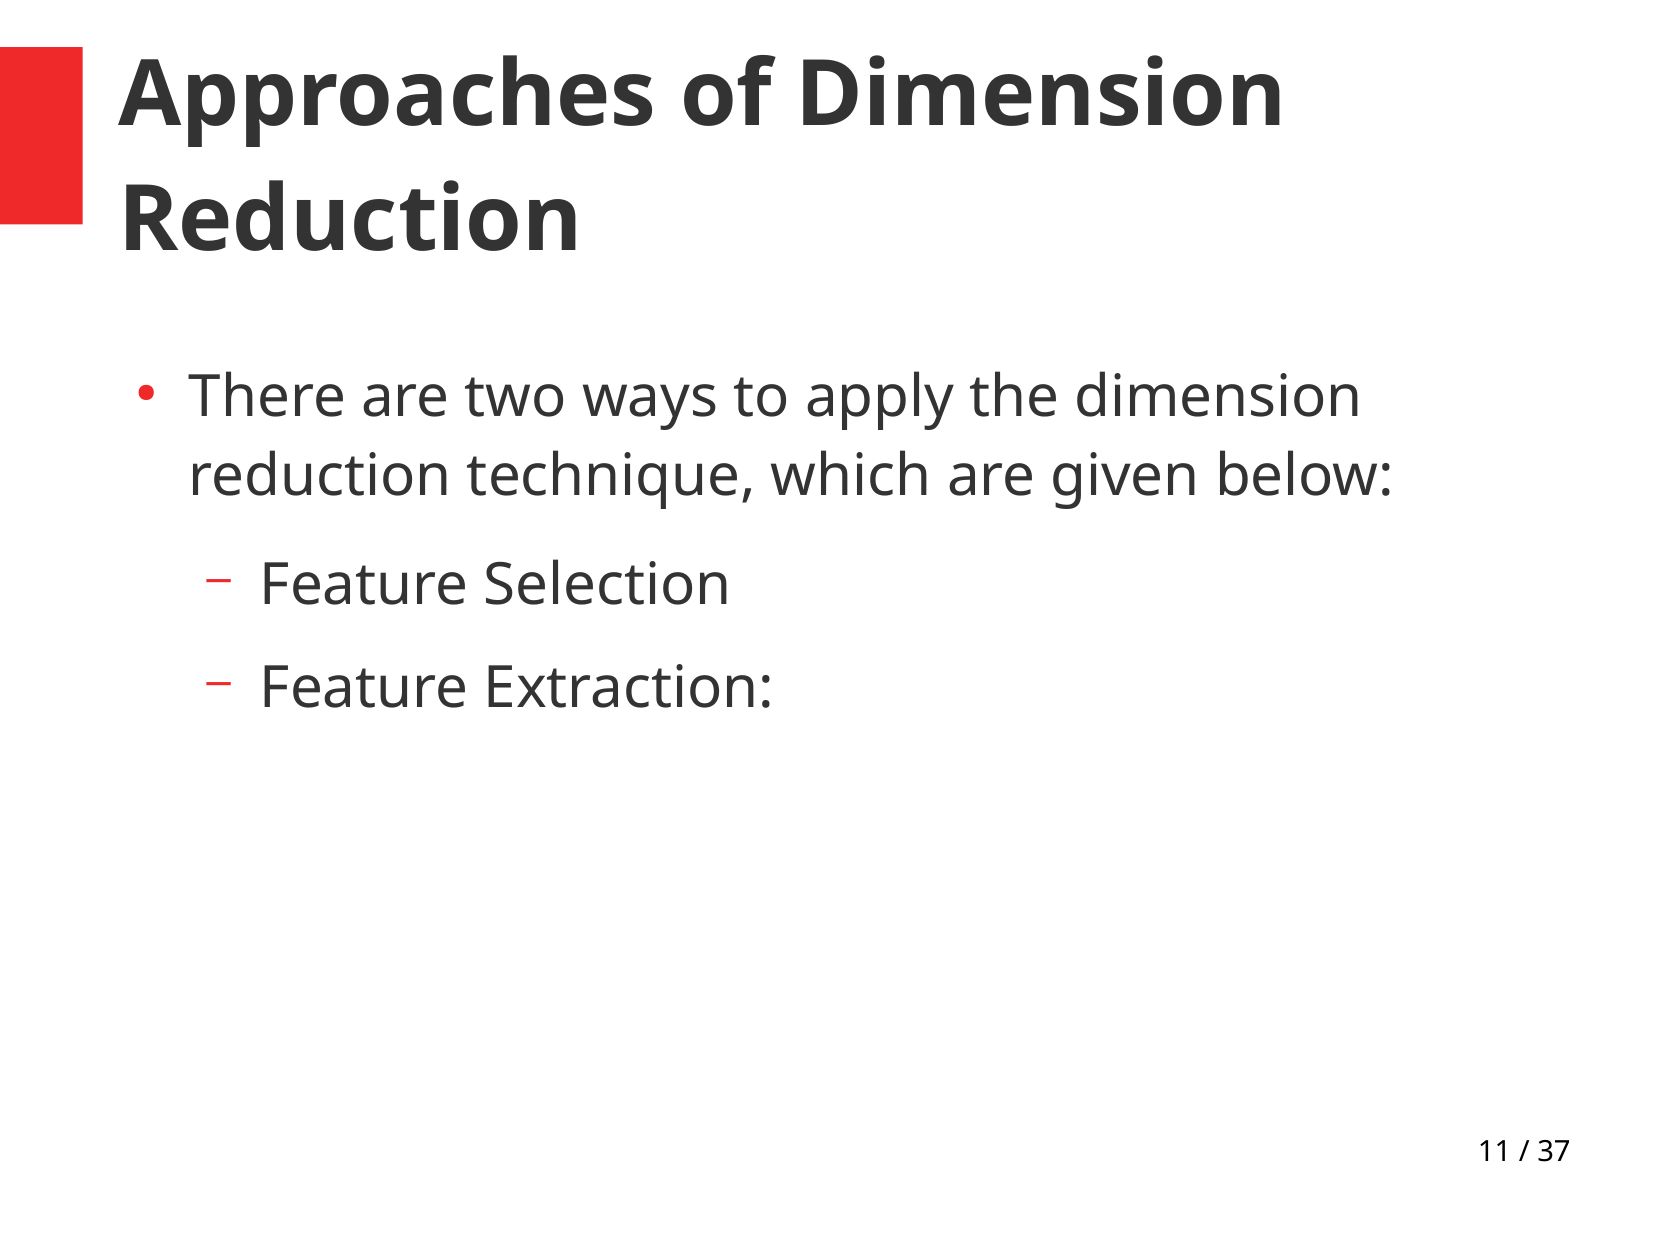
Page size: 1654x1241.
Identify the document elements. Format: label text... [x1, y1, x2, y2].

title Approaches of Dimension Reduction [118, 28, 1571, 278]
list There are two ways to apply the dimension reduction technique, which are given below: Feature Selection Feature Extraction: [118, 354, 1536, 1074]
